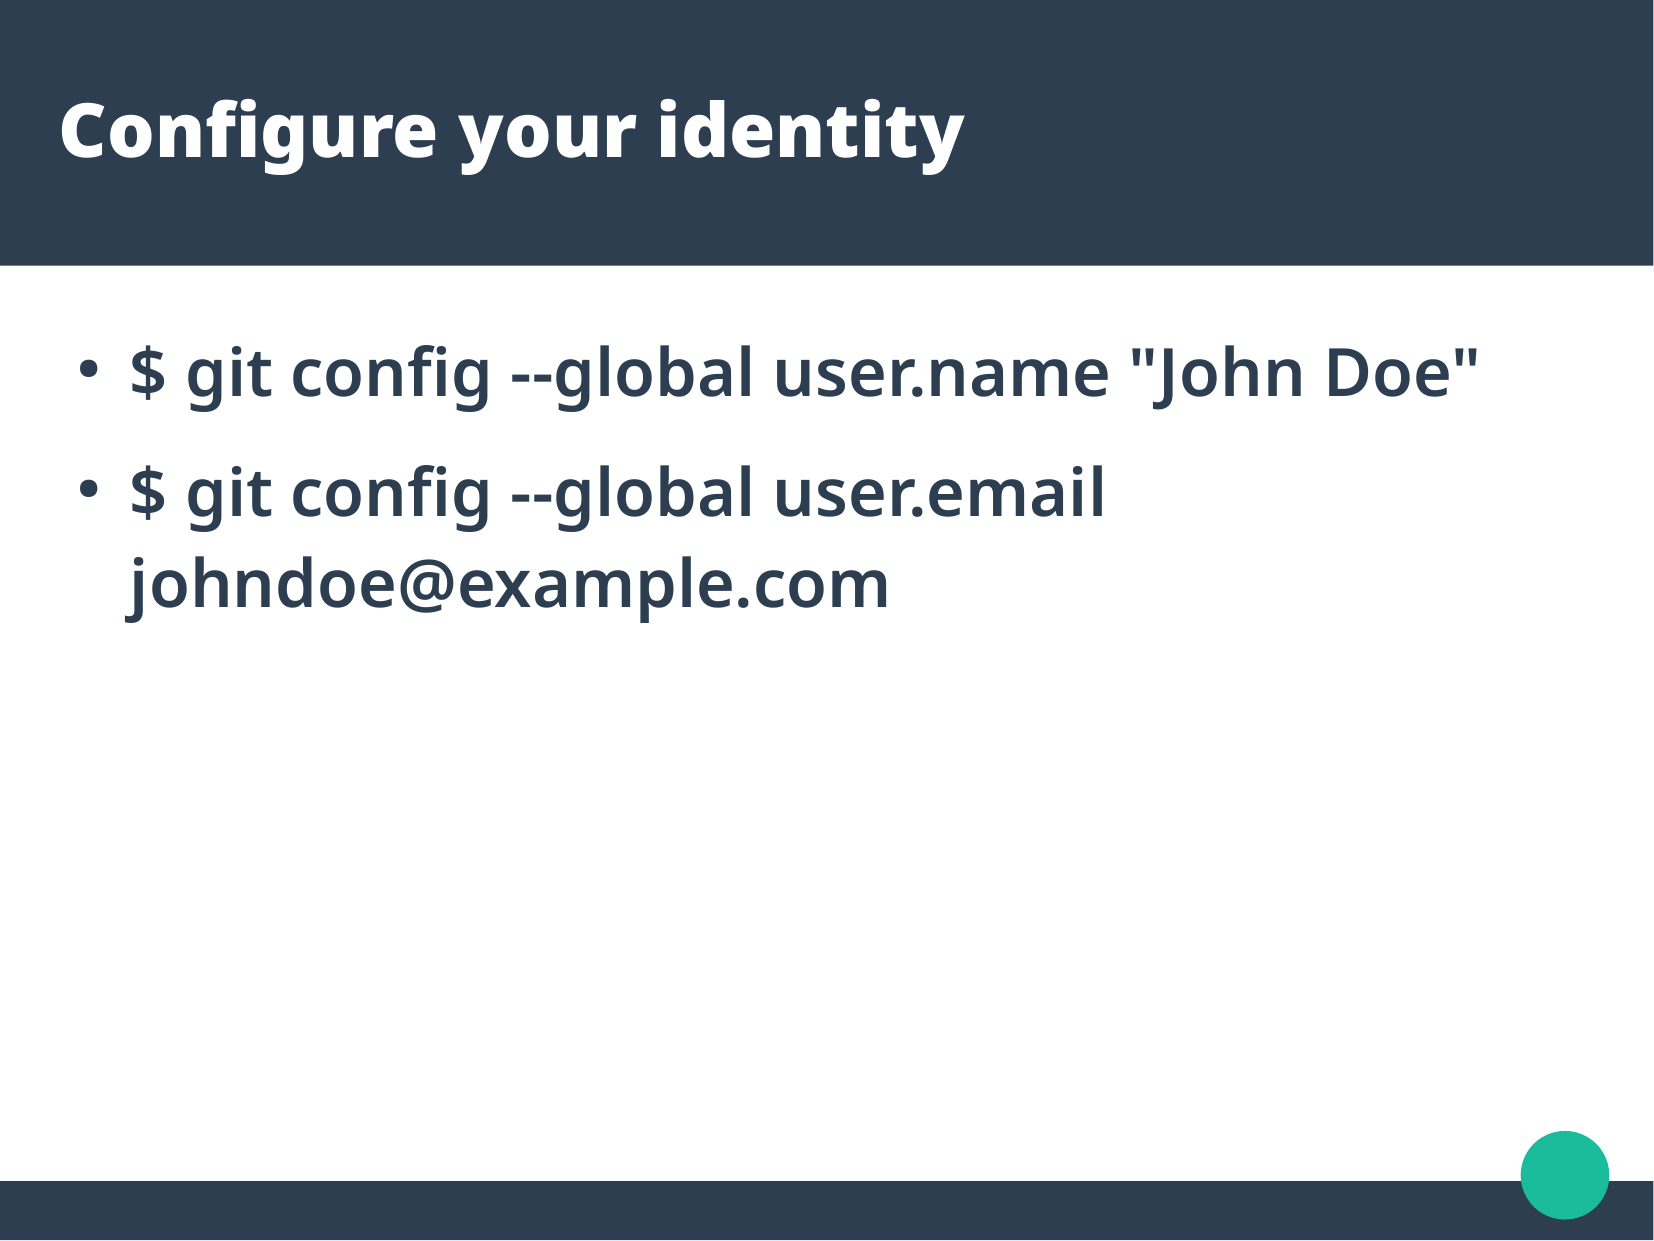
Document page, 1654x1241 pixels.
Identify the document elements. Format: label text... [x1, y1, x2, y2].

list $ git config --global user.name "John Doe" $ git config --global user.email johndoe@example.com [59, 324, 1595, 1152]
title Configure your identity [59, 49, 1595, 207]
